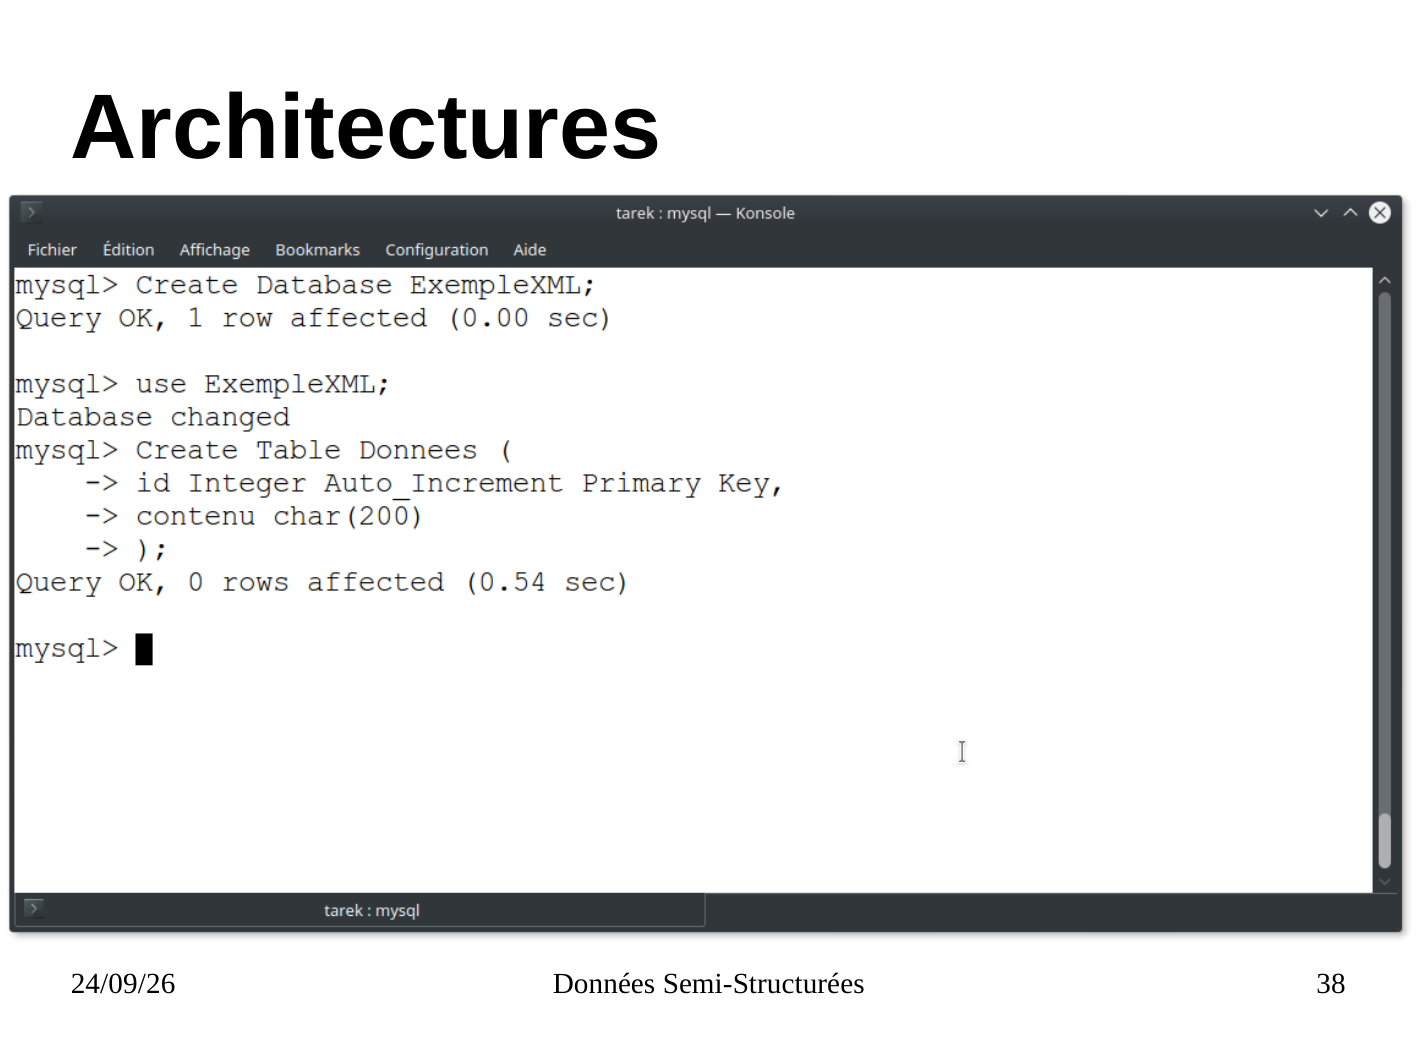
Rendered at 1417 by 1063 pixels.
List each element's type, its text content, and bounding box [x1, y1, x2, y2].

picture [1, 187, 1417, 949]
title Architectures [70, 42, 1346, 187]
